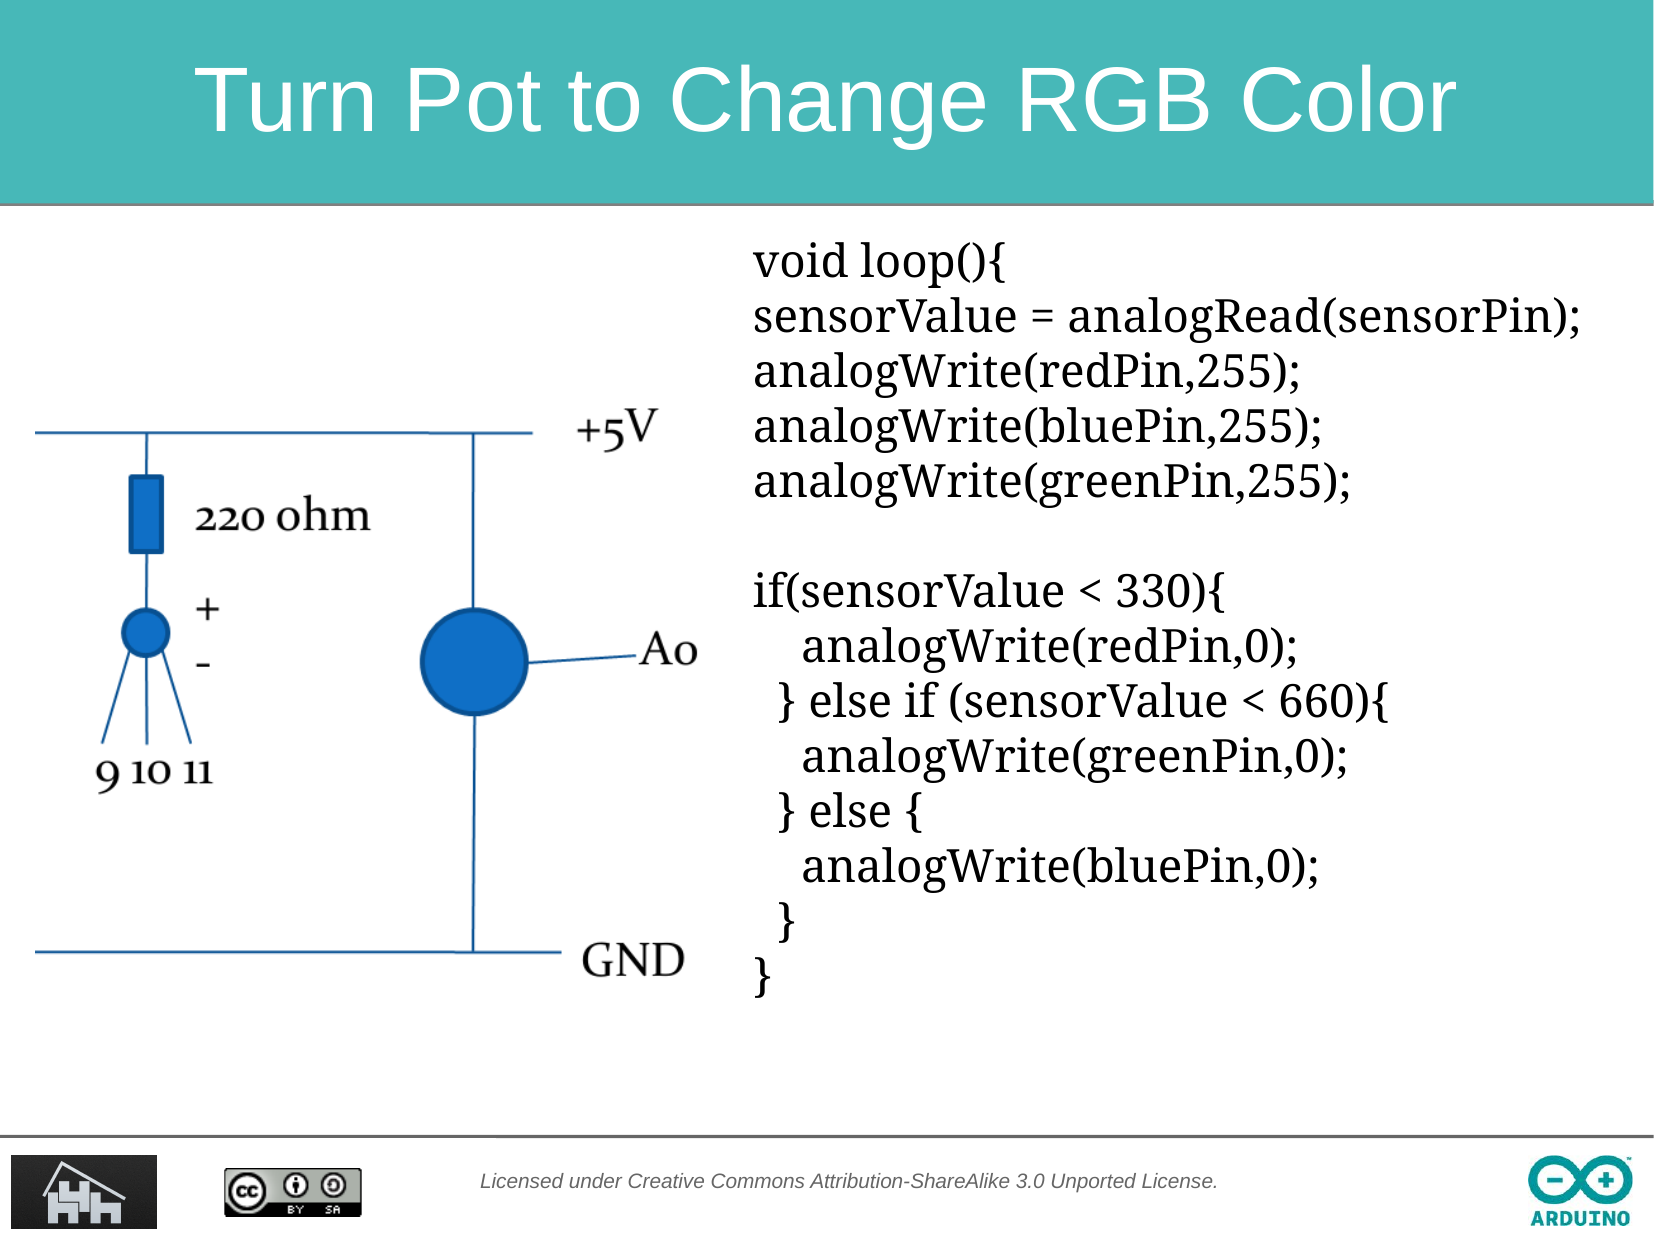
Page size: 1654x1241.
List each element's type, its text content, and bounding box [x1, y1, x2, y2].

picture [224, 1168, 362, 1217]
text_box void loop(){ sensorValue = analogRead(sensorPin); analogWrite(redPin,255); analogWrite(bluePin,255); analogWrite(greenPin,255); if(sensorValue < 330){ analogWrite(redPin,0); } else if (sensorValue < 660){ analogWrite(greenPin,0); } else { analogWrite(bluePin,0); } } [738, 224, 1654, 1009]
picture [11, 1155, 157, 1229]
picture [1498, 1149, 1654, 1233]
picture [35, 401, 706, 981]
title Turn Pot to Change RGB Color [0, 0, 1654, 204]
